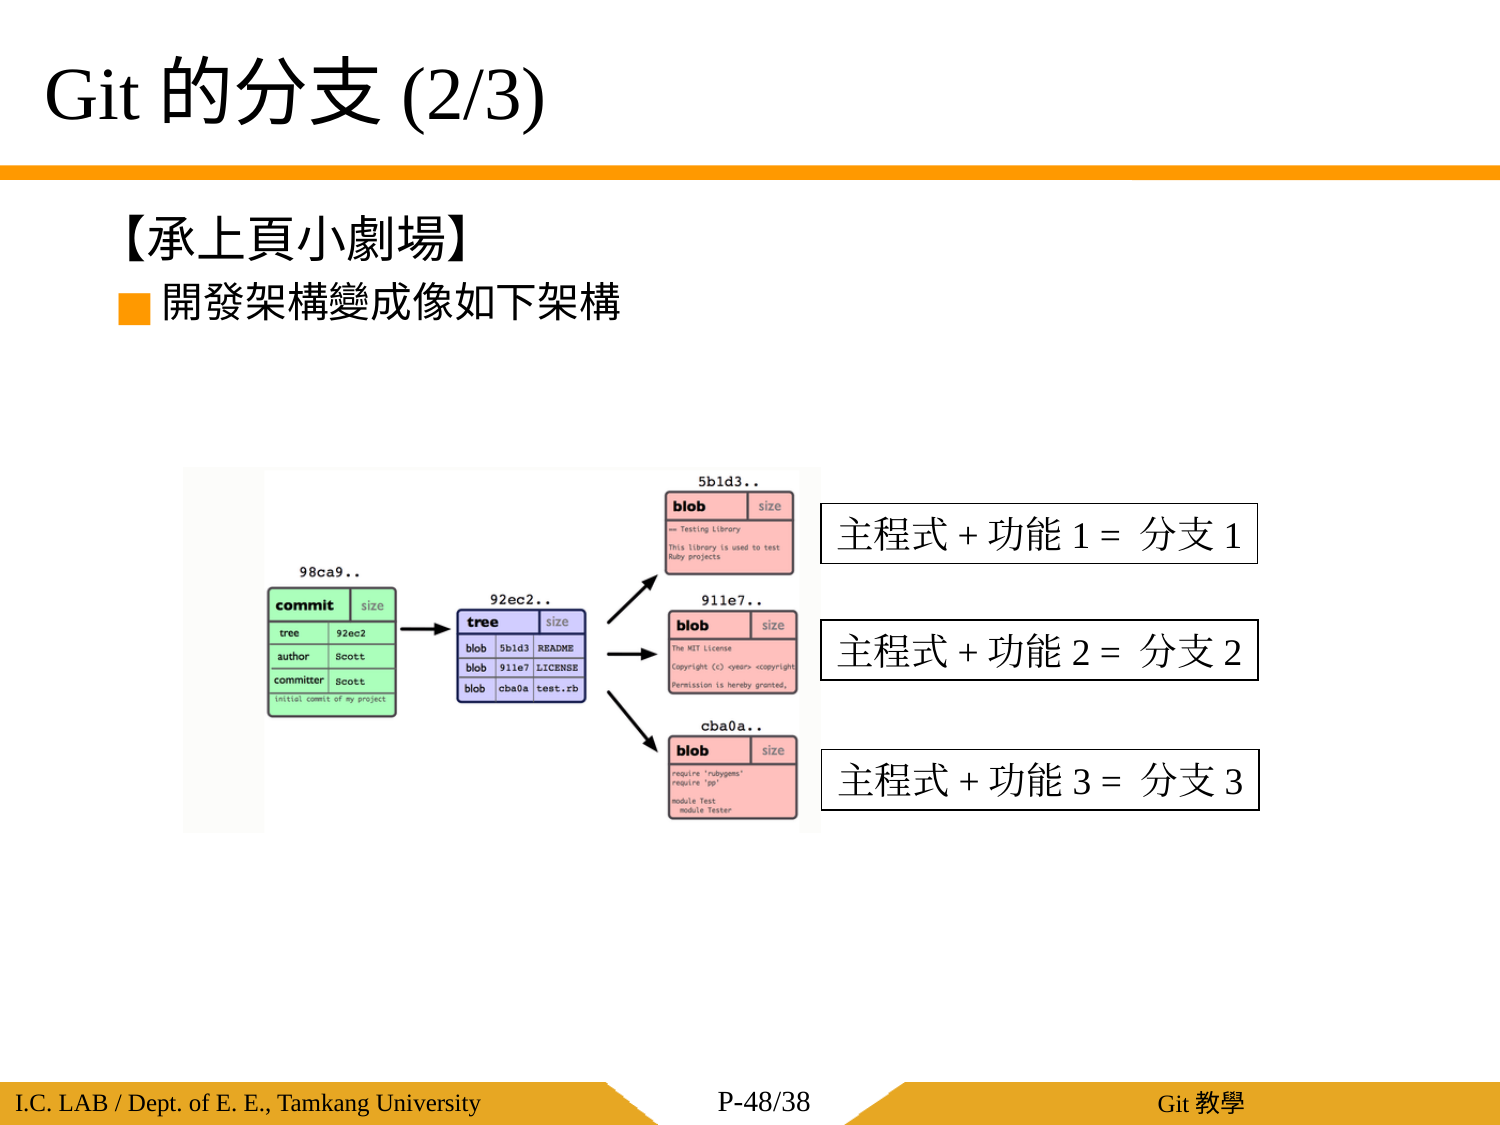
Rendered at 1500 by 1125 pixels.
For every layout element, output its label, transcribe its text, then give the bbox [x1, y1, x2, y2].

picture [183, 467, 821, 833]
text_box 主程式+功能1 = 分支1 [820, 503, 1258, 564]
list 【承上頁小劇場】 開發架構變成像如下架構 [24, 200, 1463, 1075]
title Git的分支(2/3) [29, 19, 1459, 161]
picture [0, 1082, 658, 1125]
text_box 主程式+功能2 = 分支2 [820, 620, 1258, 681]
text_box 主程式+功能3 = 分支3 [821, 749, 1259, 810]
picture [842, 1082, 1500, 1125]
